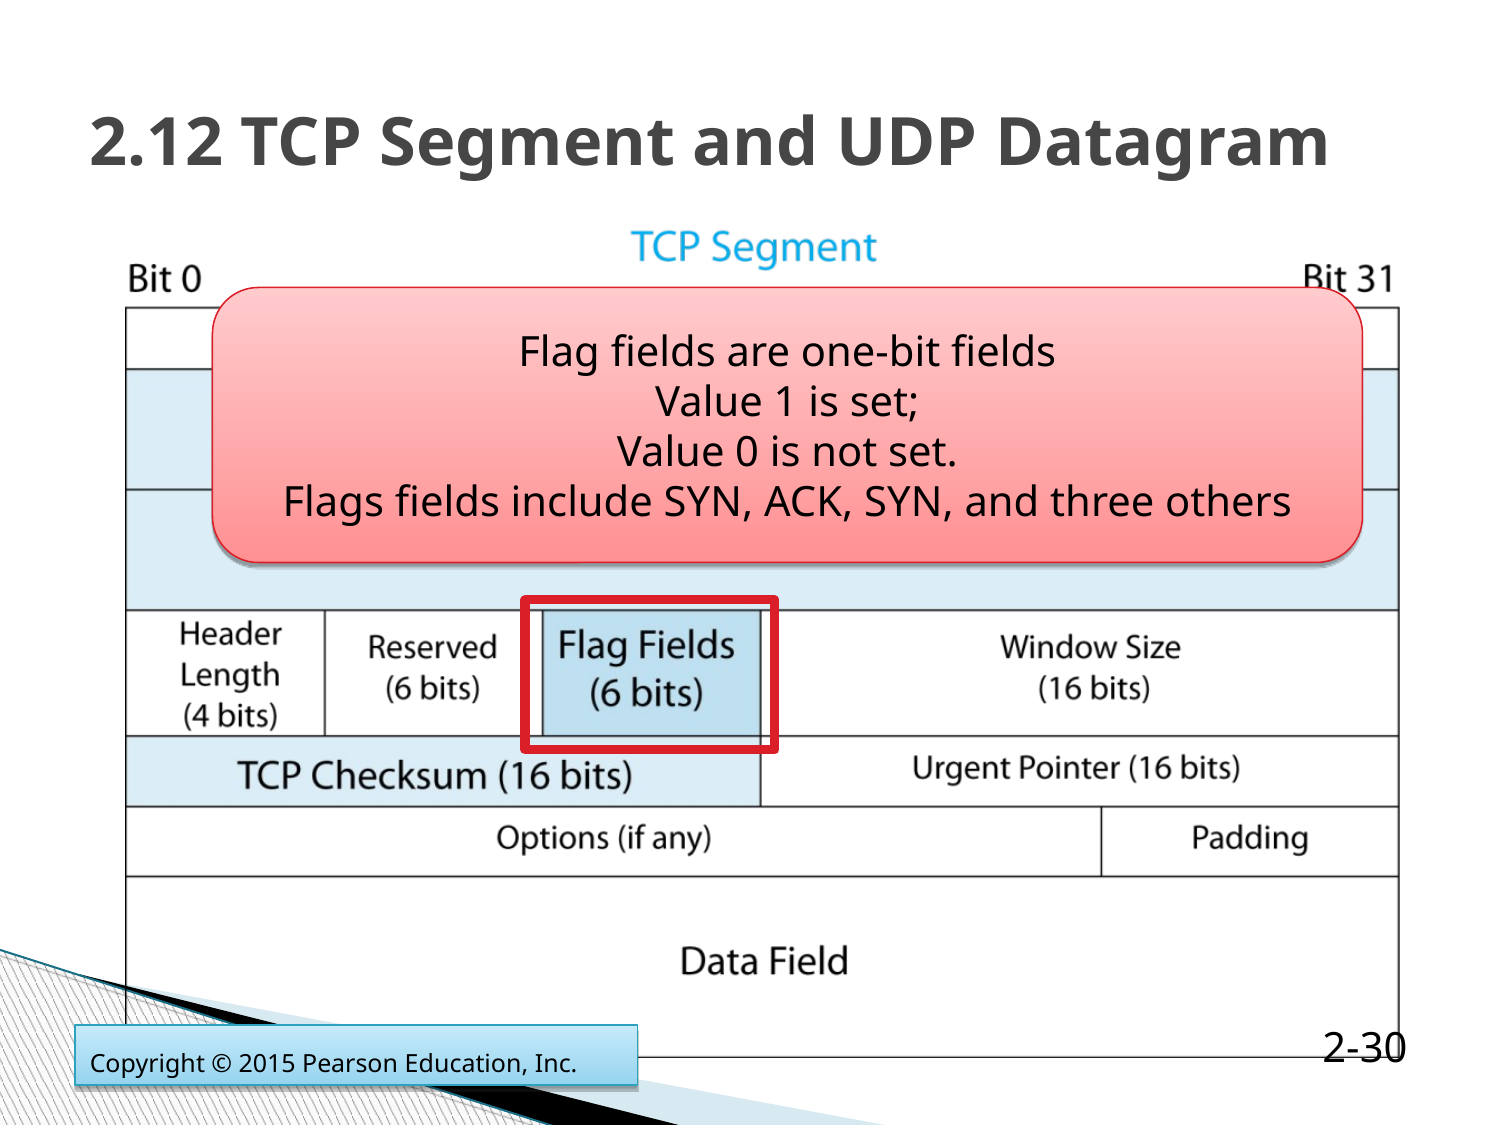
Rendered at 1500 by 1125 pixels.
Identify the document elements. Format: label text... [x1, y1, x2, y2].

text_box Flag fields are one-bit fields Value 1 is set; Value 0 is not set. Flags fields include SYN, ACK, SYN, and three others [212, 287, 1363, 563]
picture [0, 233, 1400, 1125]
picture [684, 234, 695, 246]
footer Copyright © 2015 Pearson Education, Inc. [75, 1025, 638, 1085]
slide_number 2-<number> [1275, 1025, 1423, 1085]
title 2.12 TCP Segment and UDP Datagram [75, 45, 1425, 233]
